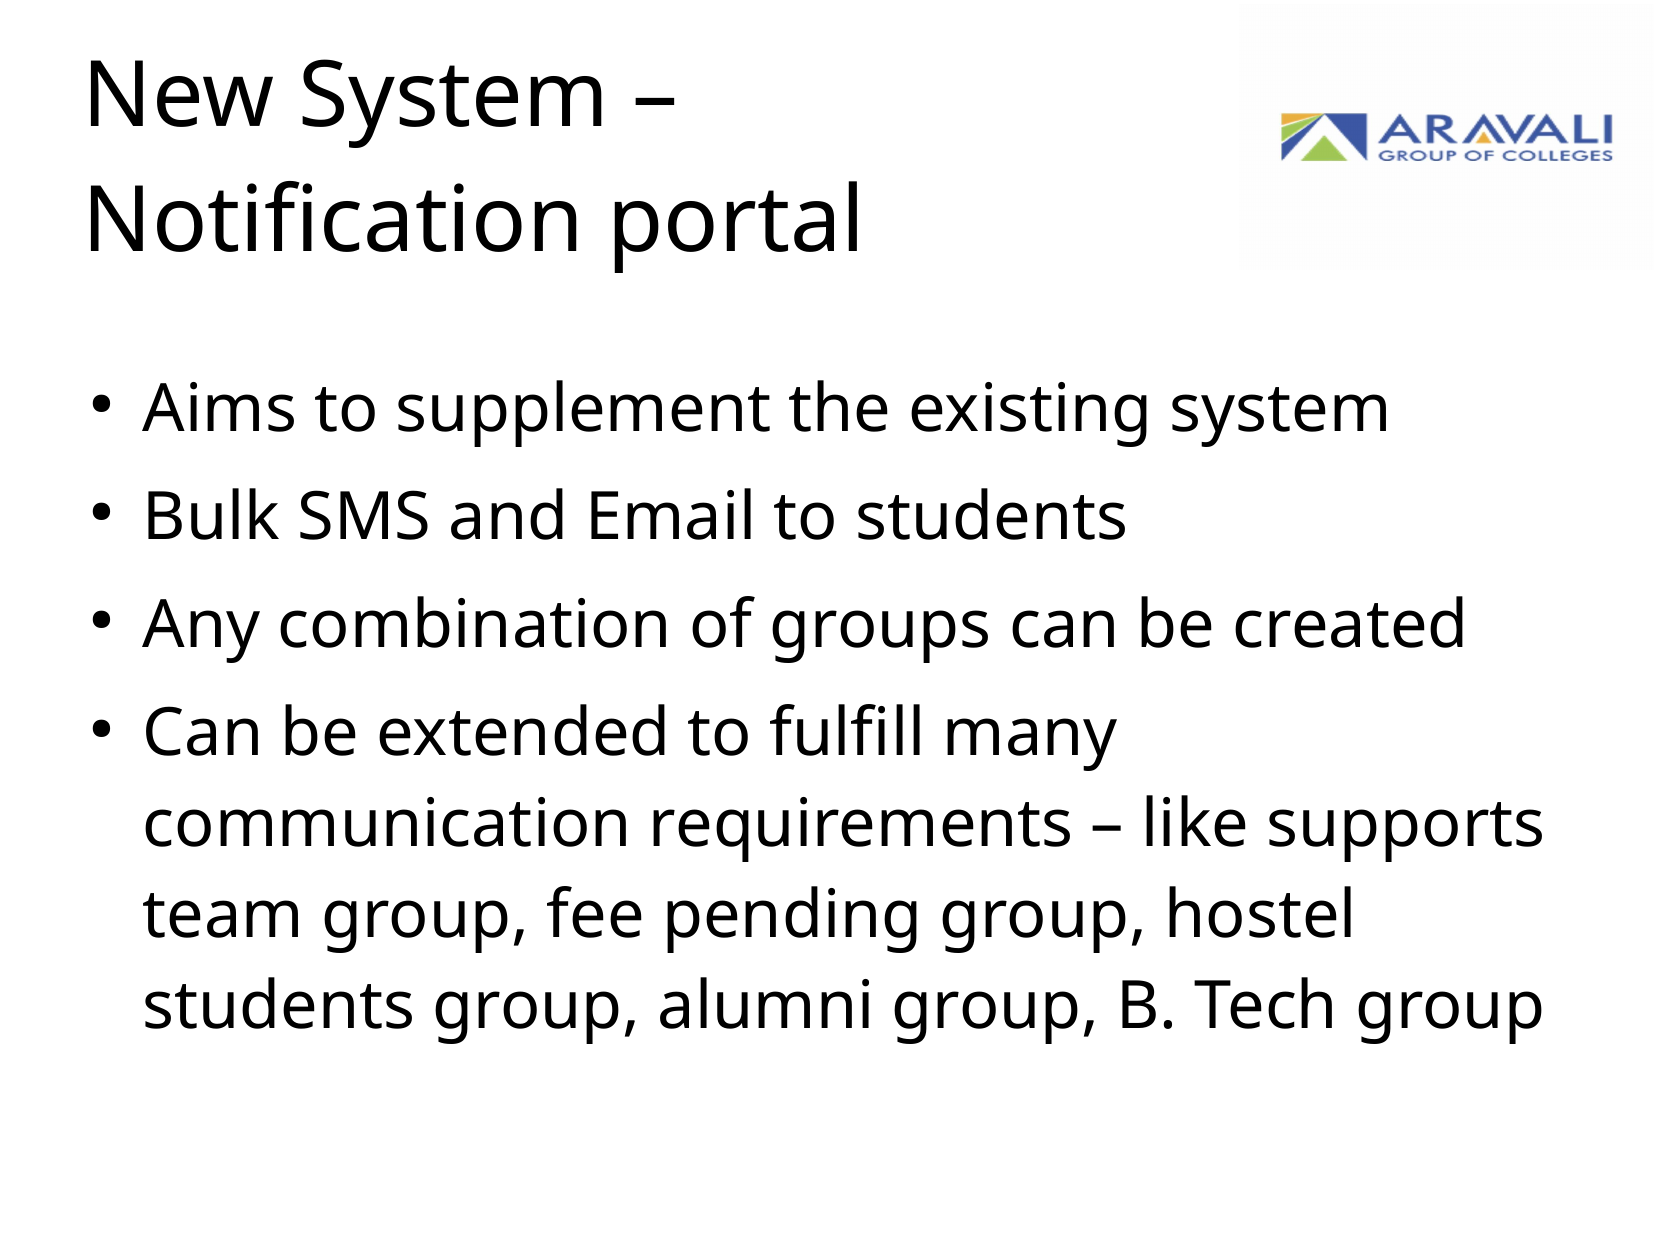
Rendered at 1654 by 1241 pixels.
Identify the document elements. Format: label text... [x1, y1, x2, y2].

picture [1239, 4, 1654, 271]
title New System – Notification portal [82, 42, 1239, 264]
list Aims to supplement the existing system Bulk SMS and Email to students Any combination of groups can be created Can be extended to fulfill many communication requirements – like supports team group, fee pending group, hostel students group, alumni group, B. Tech group [71, 360, 1561, 1179]
